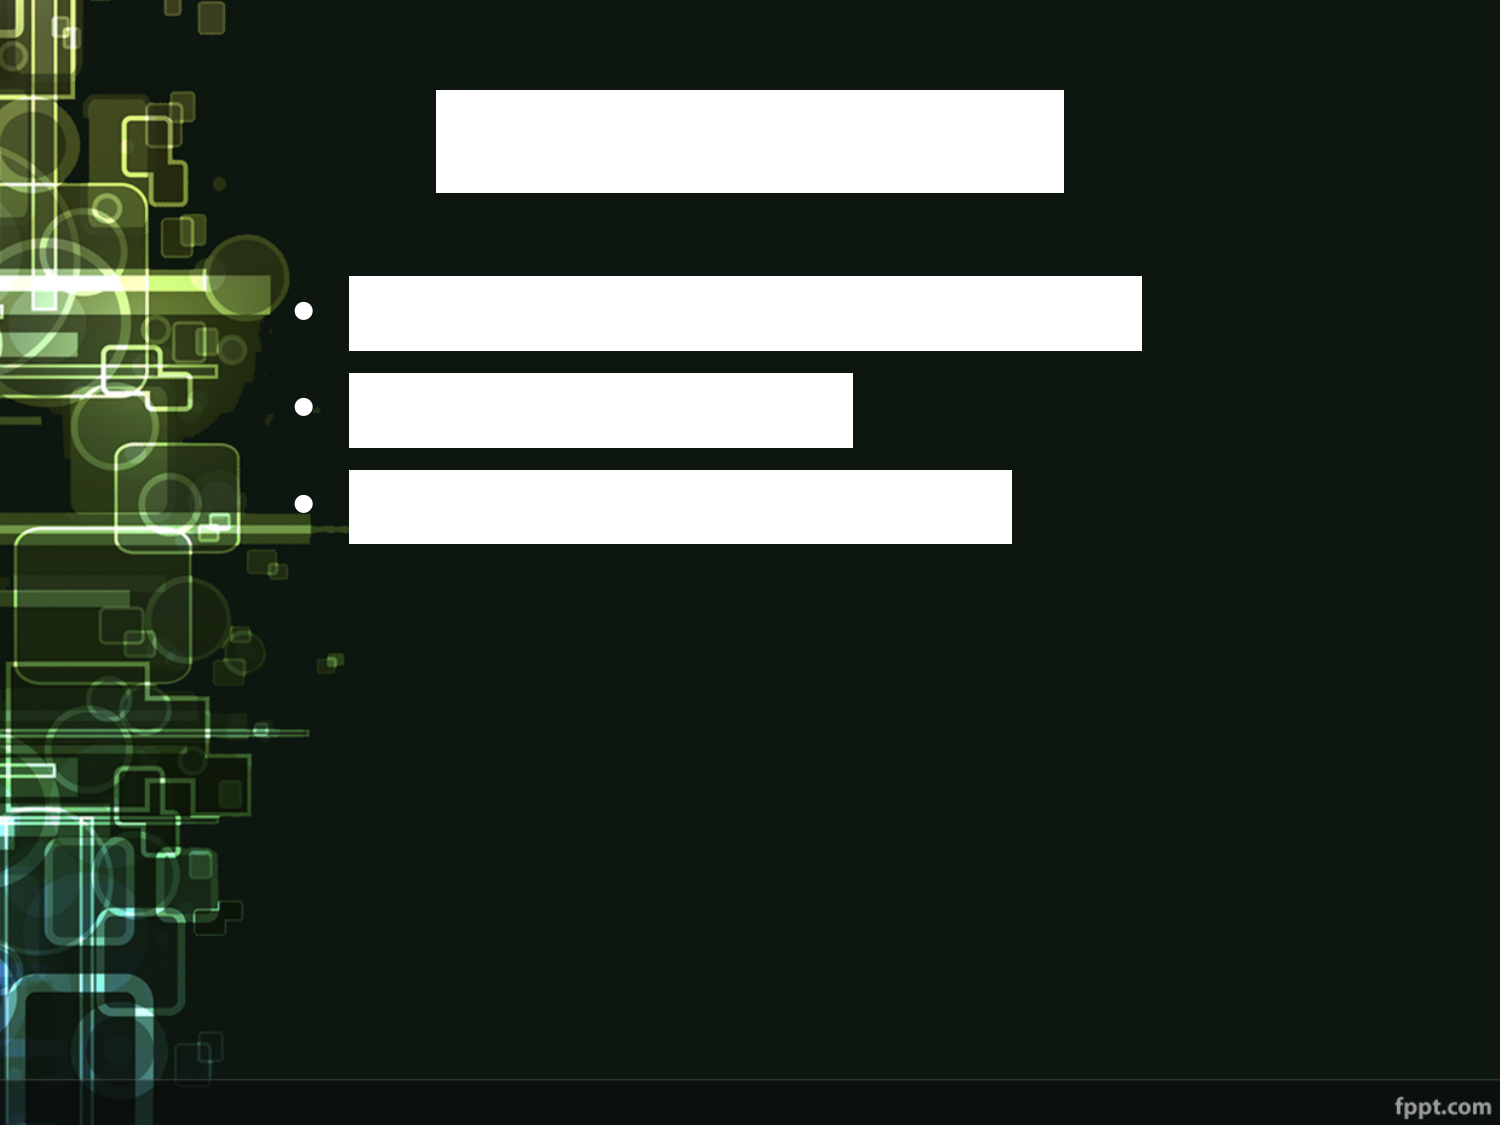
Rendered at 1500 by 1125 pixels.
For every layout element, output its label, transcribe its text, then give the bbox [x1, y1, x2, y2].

list Cel pracy został osiągnięty Ciekawa zabawa Możliwe zastosowania [277, 262, 1425, 1005]
title Podsumowanie [75, 42, 1426, 231]
picture [0, 0, 1500, 1125]
